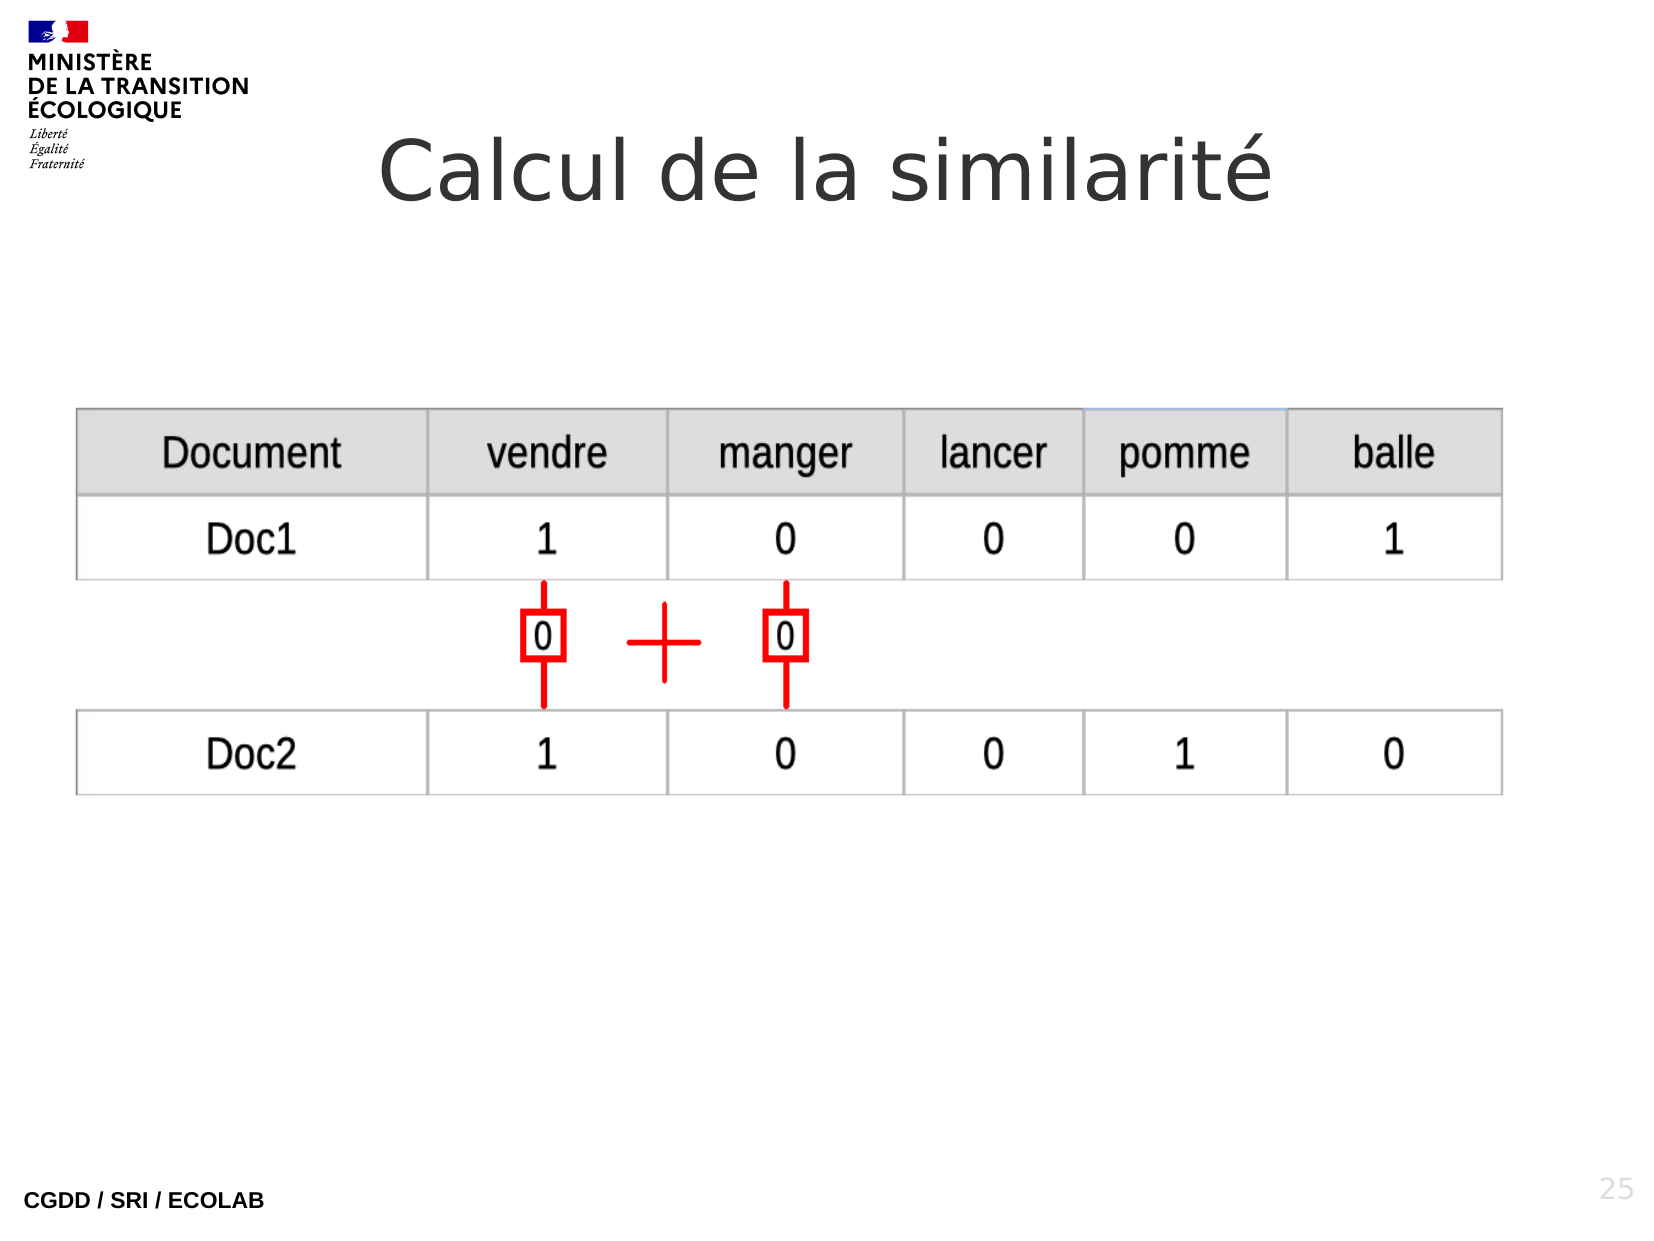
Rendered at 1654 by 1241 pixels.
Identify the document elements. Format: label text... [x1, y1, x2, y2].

picture [7, 0, 272, 190]
title Calcul de la similarité [114, 73, 1539, 271]
picture [71, 401, 1595, 804]
